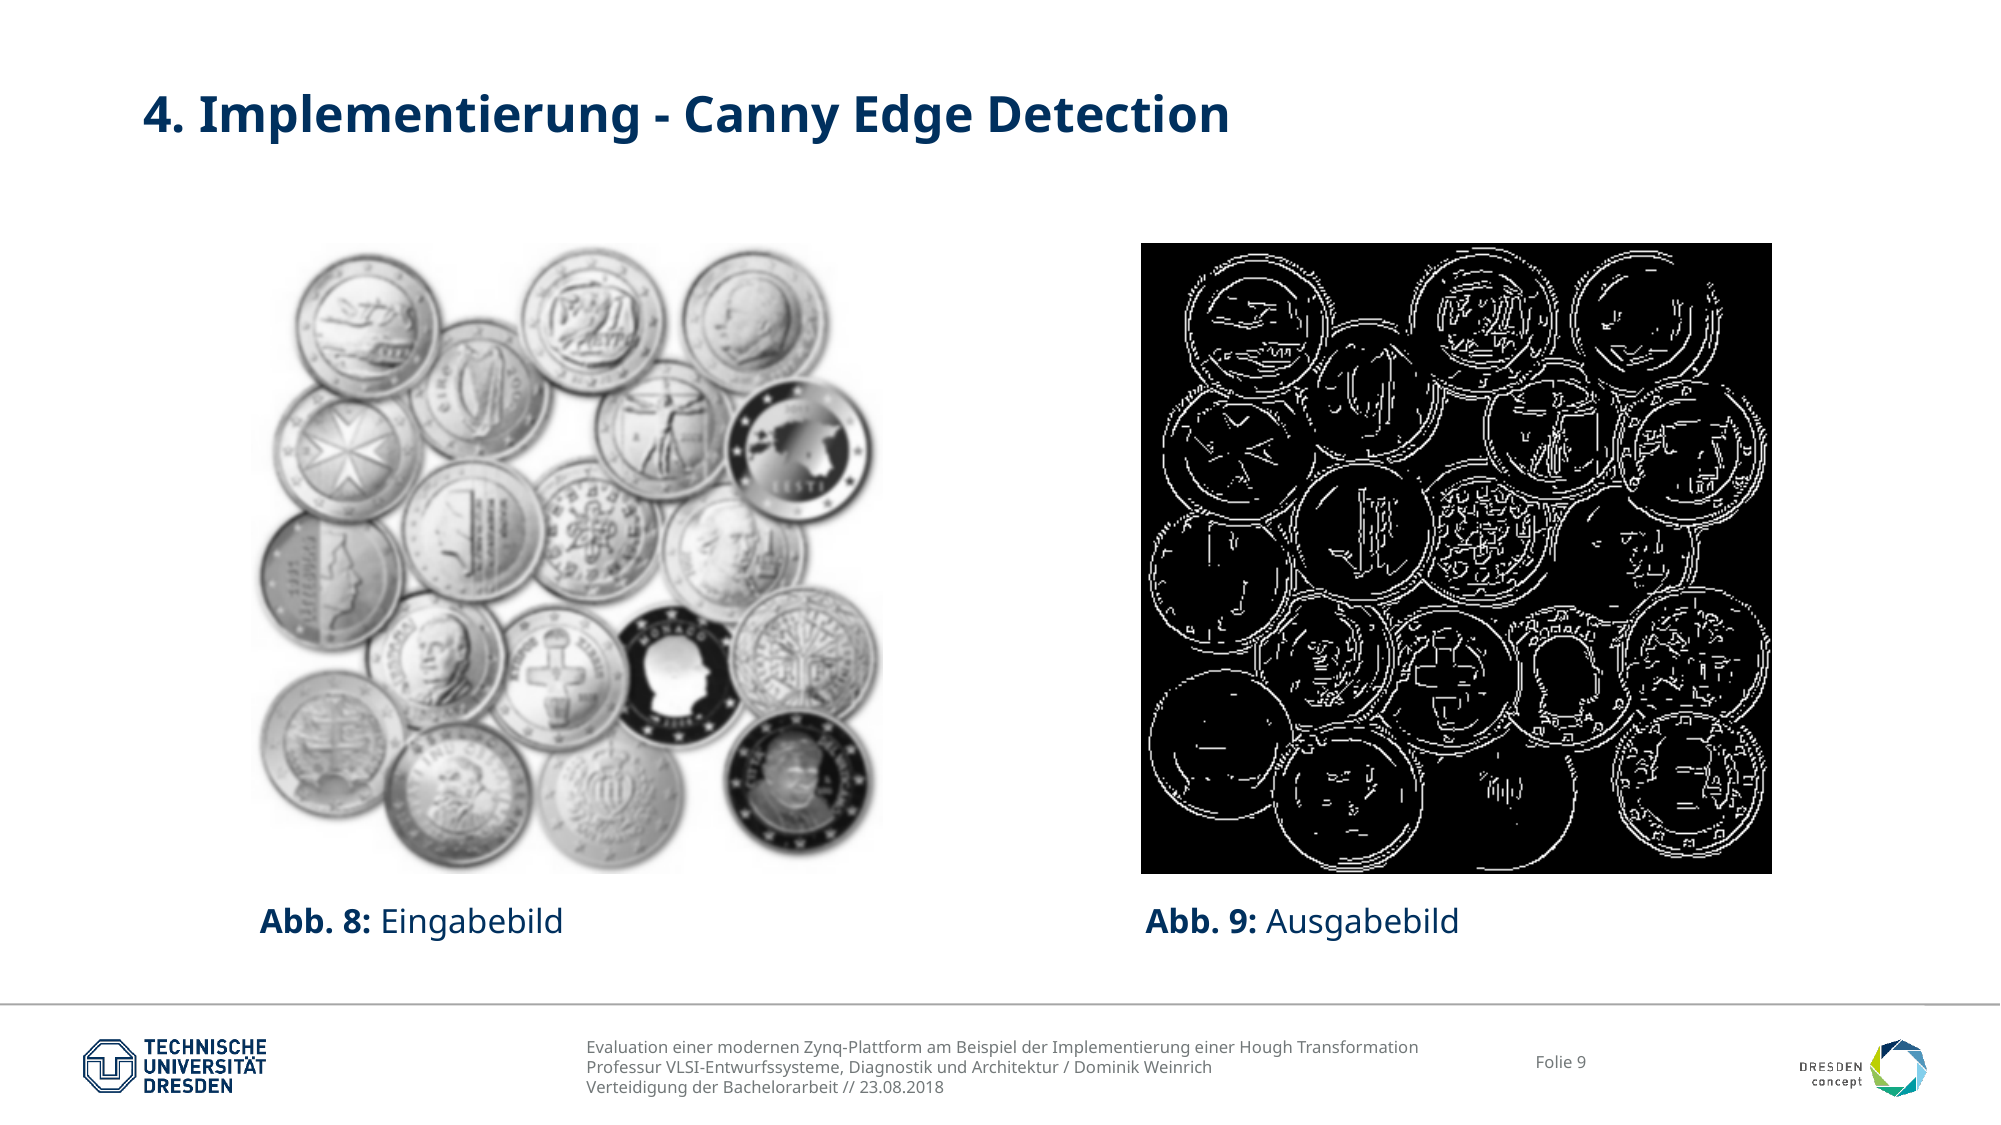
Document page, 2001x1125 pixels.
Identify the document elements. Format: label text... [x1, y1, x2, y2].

list Abb. 9: Ausgabebild [1145, 897, 1880, 956]
picture [83, 1039, 266, 1093]
title 4. Implementierung - Canny Edge Detection [143, 56, 1880, 169]
picture [1800, 1039, 1927, 1097]
picture [251, 243, 883, 874]
picture [1141, 243, 1772, 874]
list Abb. 8: Eingabebild [259, 897, 991, 956]
